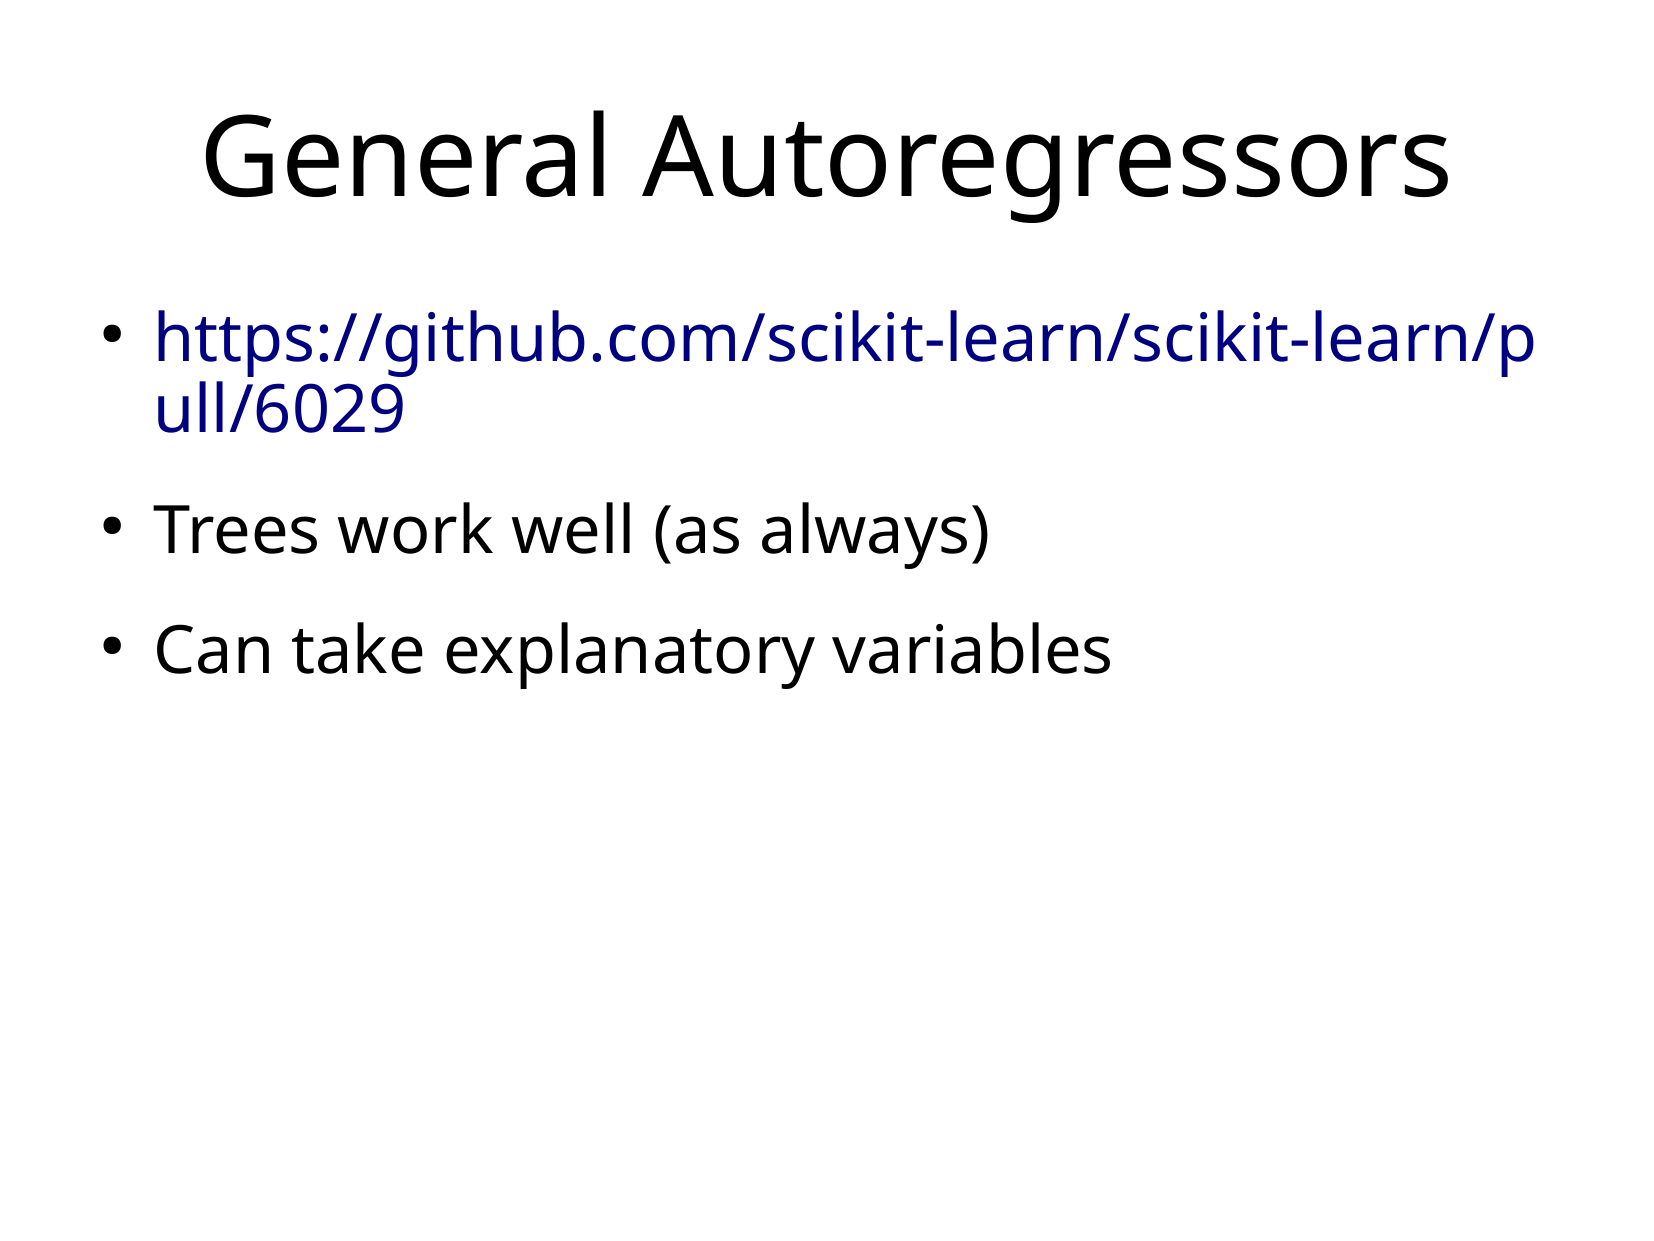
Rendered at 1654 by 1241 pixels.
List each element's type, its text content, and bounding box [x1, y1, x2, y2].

list https://github.com/scikit-learn/scikit-learn/pull/6029 Trees work well (as always) Can take explanatory variables [82, 290, 1571, 1010]
title General Autoregressors [82, 49, 1571, 257]
